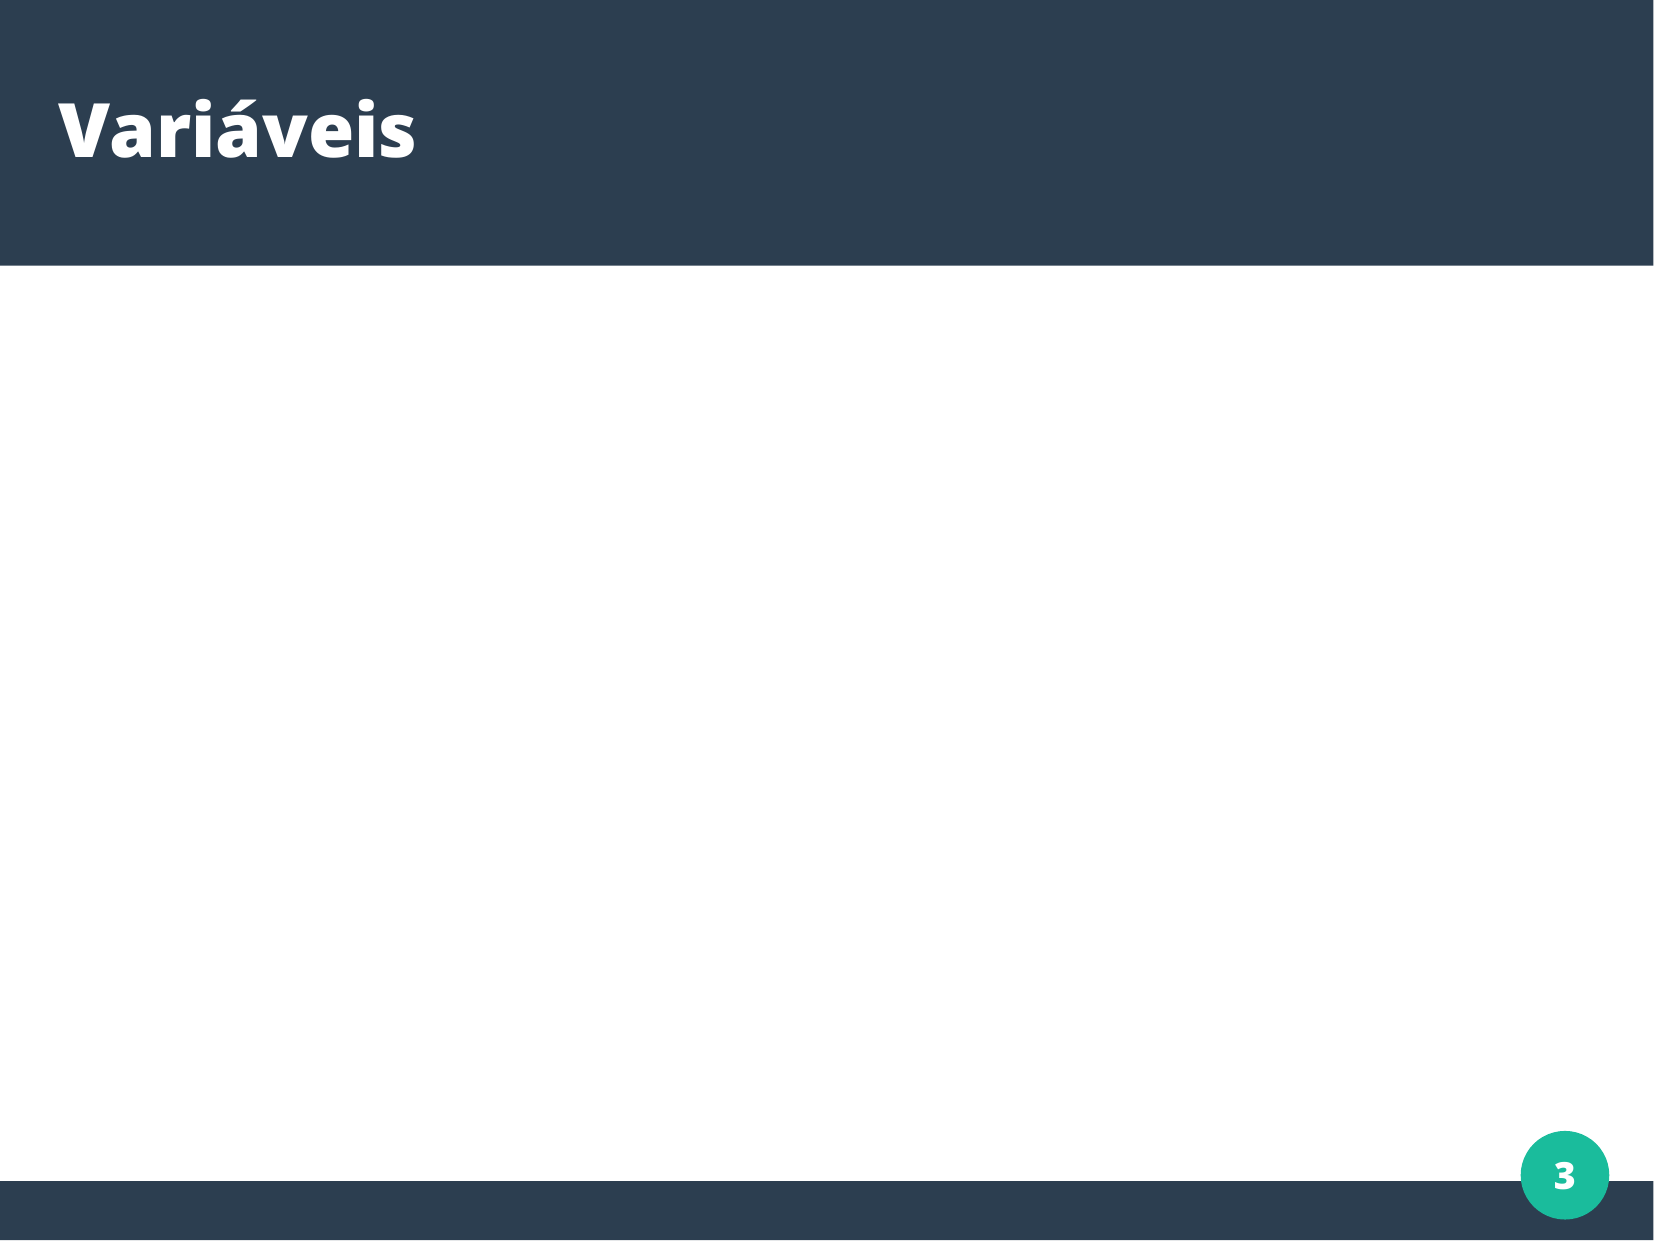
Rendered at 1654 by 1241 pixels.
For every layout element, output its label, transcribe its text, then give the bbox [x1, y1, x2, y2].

title Variáveis [59, 49, 1595, 207]
